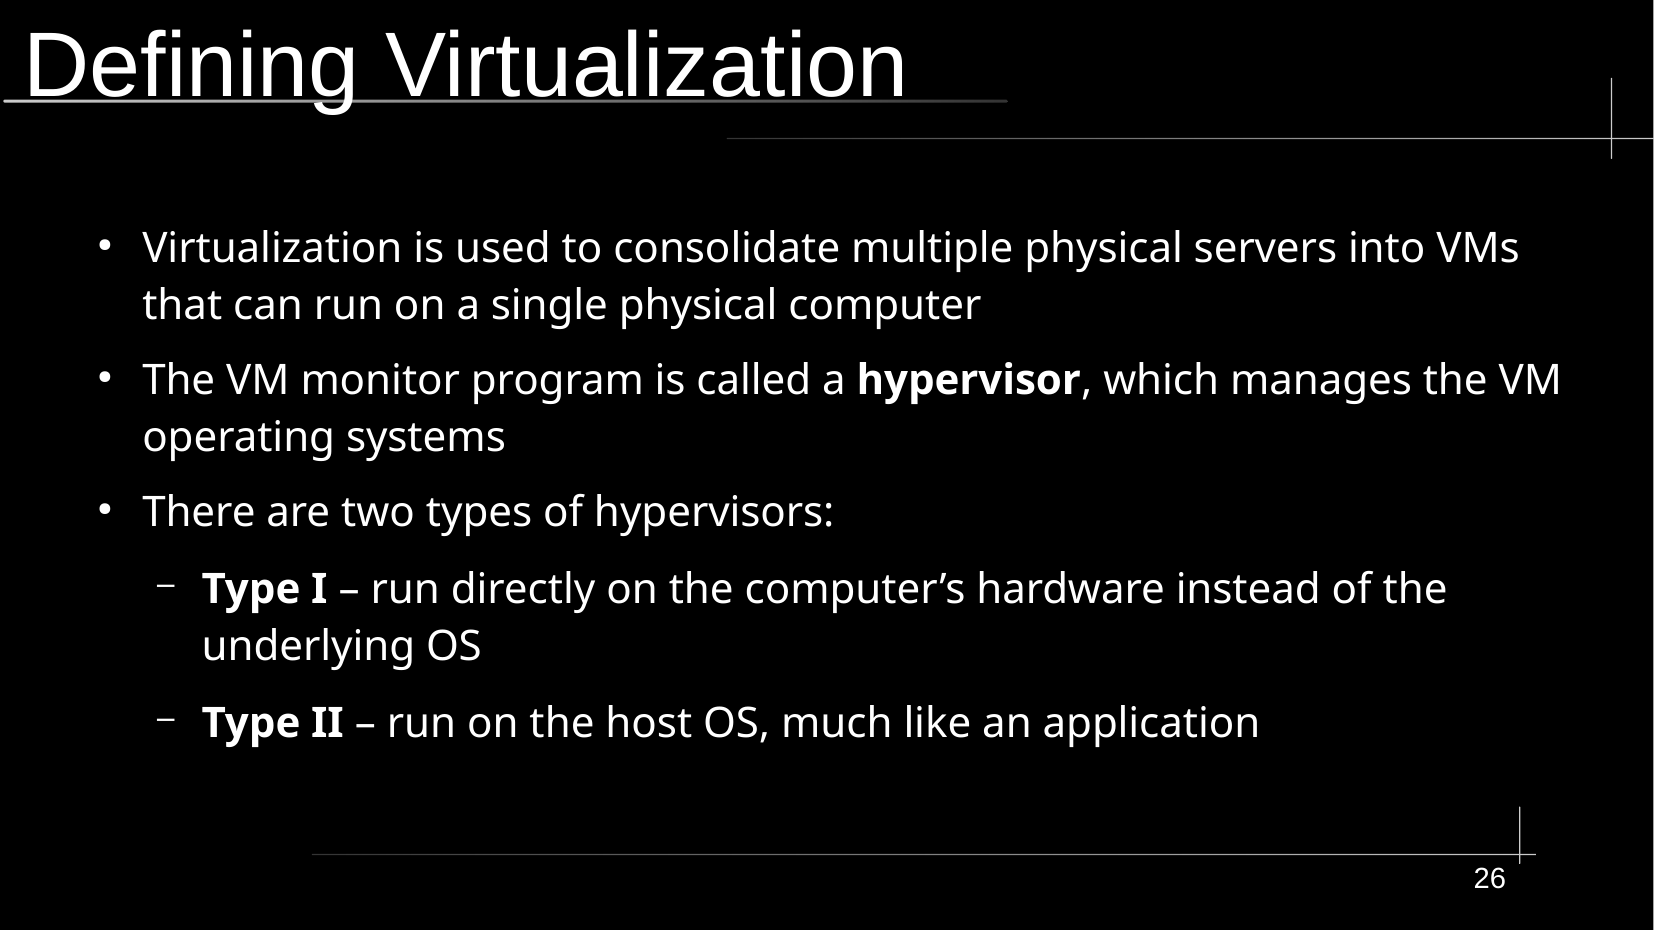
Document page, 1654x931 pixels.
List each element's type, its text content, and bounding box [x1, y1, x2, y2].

title Defining Virtualization [23, 11, 1589, 119]
list Virtualization is used to consolidate multiple physical servers into VMs that can run on a single physical computer The VM monitor program is called a hypervisor, which manages the VM operating systems There are two types of hypervisors: Type I – run directly on the computer’s hardware instead of the underlying OS Type II – run on the host OS, much like an application [82, 217, 1571, 758]
